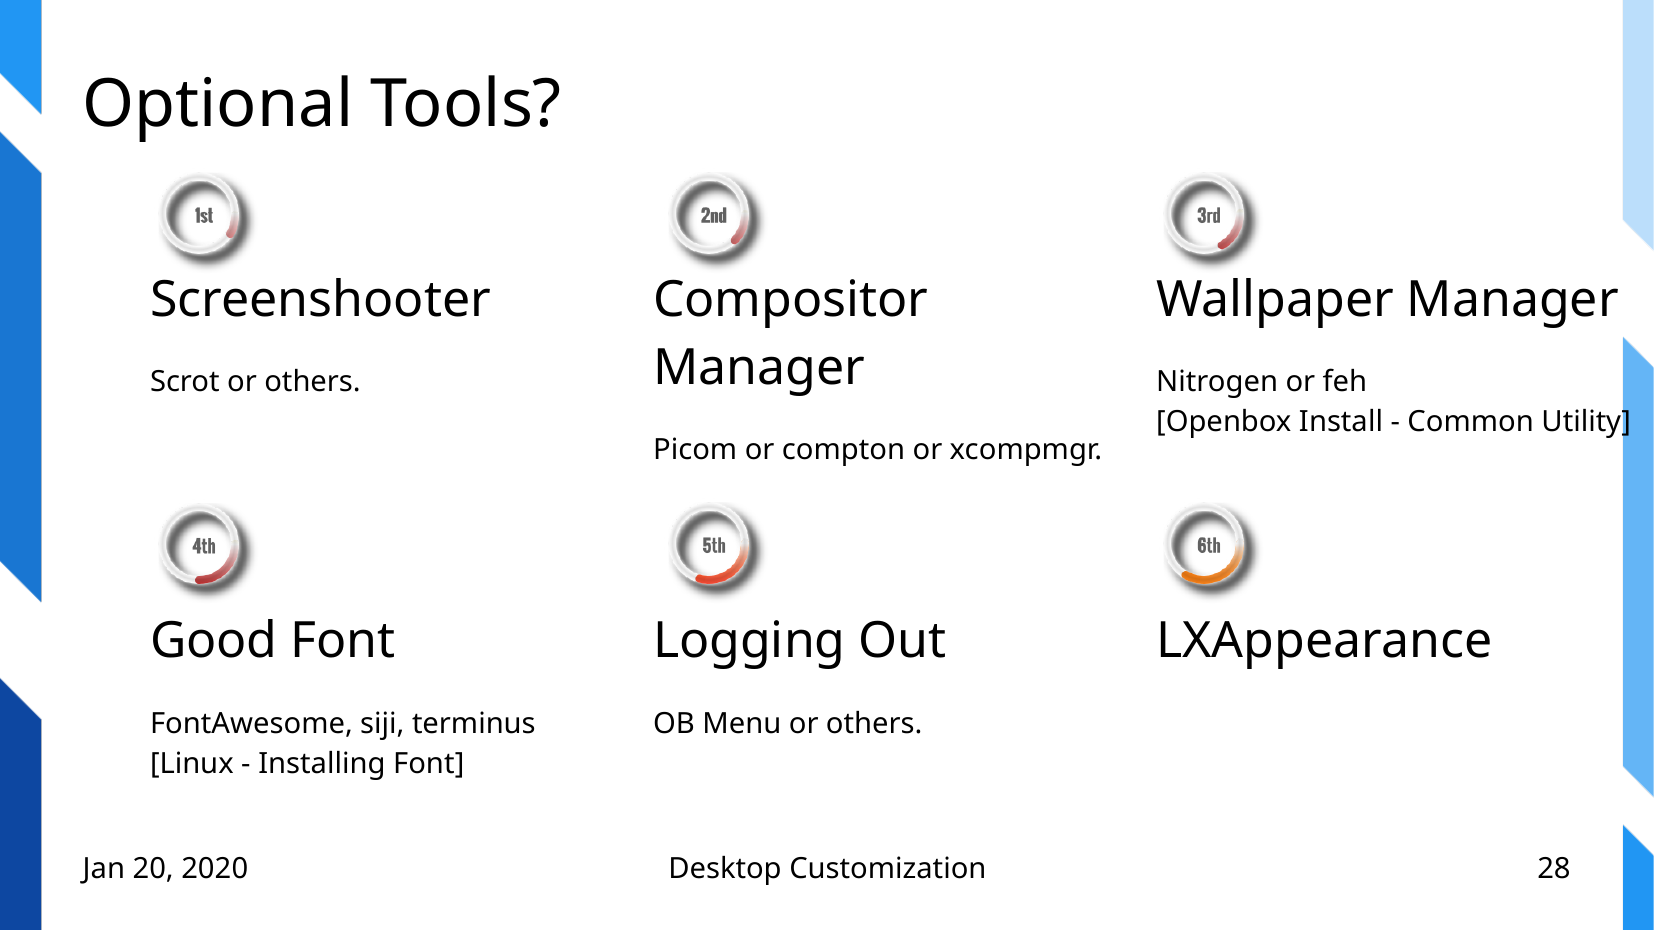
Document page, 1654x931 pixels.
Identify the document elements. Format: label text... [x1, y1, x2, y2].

list Good Font FontAwesome, siji, terminus [Linux - Installing Font] [150, 604, 630, 862]
list Wallpaper Manager Nitrogen or feh [Openbox Install - Common Utility] [1156, 262, 1636, 520]
list Screenshooter Scrot or others. [150, 262, 653, 520]
picture [0, 0, 1654, 930]
title Optional Tools? [82, 37, 1571, 166]
list Logging Out OB Menu or others. [653, 604, 1133, 862]
list LXAppearance [1156, 604, 1636, 862]
list Compositor Manager Picom or compton or xcompmgr. [653, 262, 1133, 520]
